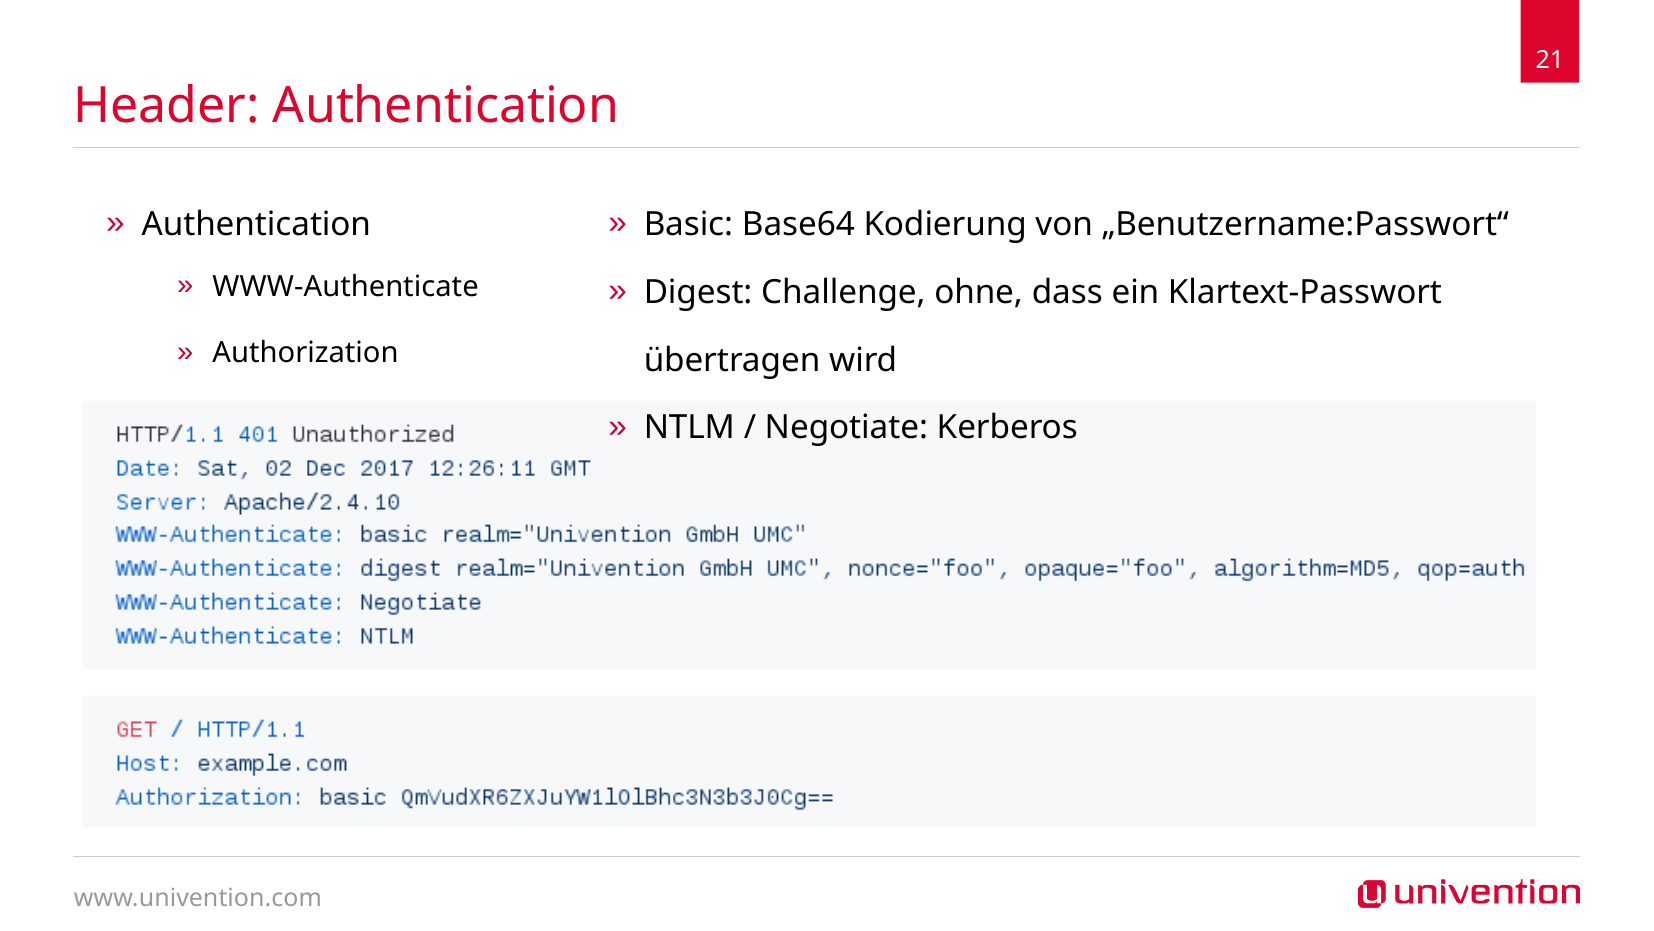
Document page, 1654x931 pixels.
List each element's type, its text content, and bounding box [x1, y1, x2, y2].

list Basic: Base64 Kodierung von „Benutzername:Passwort“ Digest: Challenge, ohne, dass ein Klartext-Passwort übertragen wird NTLM / Negotiate: Kerberos [590, 177, 1595, 827]
title Header: Authentication [73, 59, 1580, 148]
picture [79, 398, 590, 827]
list Authentication WWW-Authenticate Authorization [88, 177, 590, 398]
picture [1358, 879, 1580, 908]
